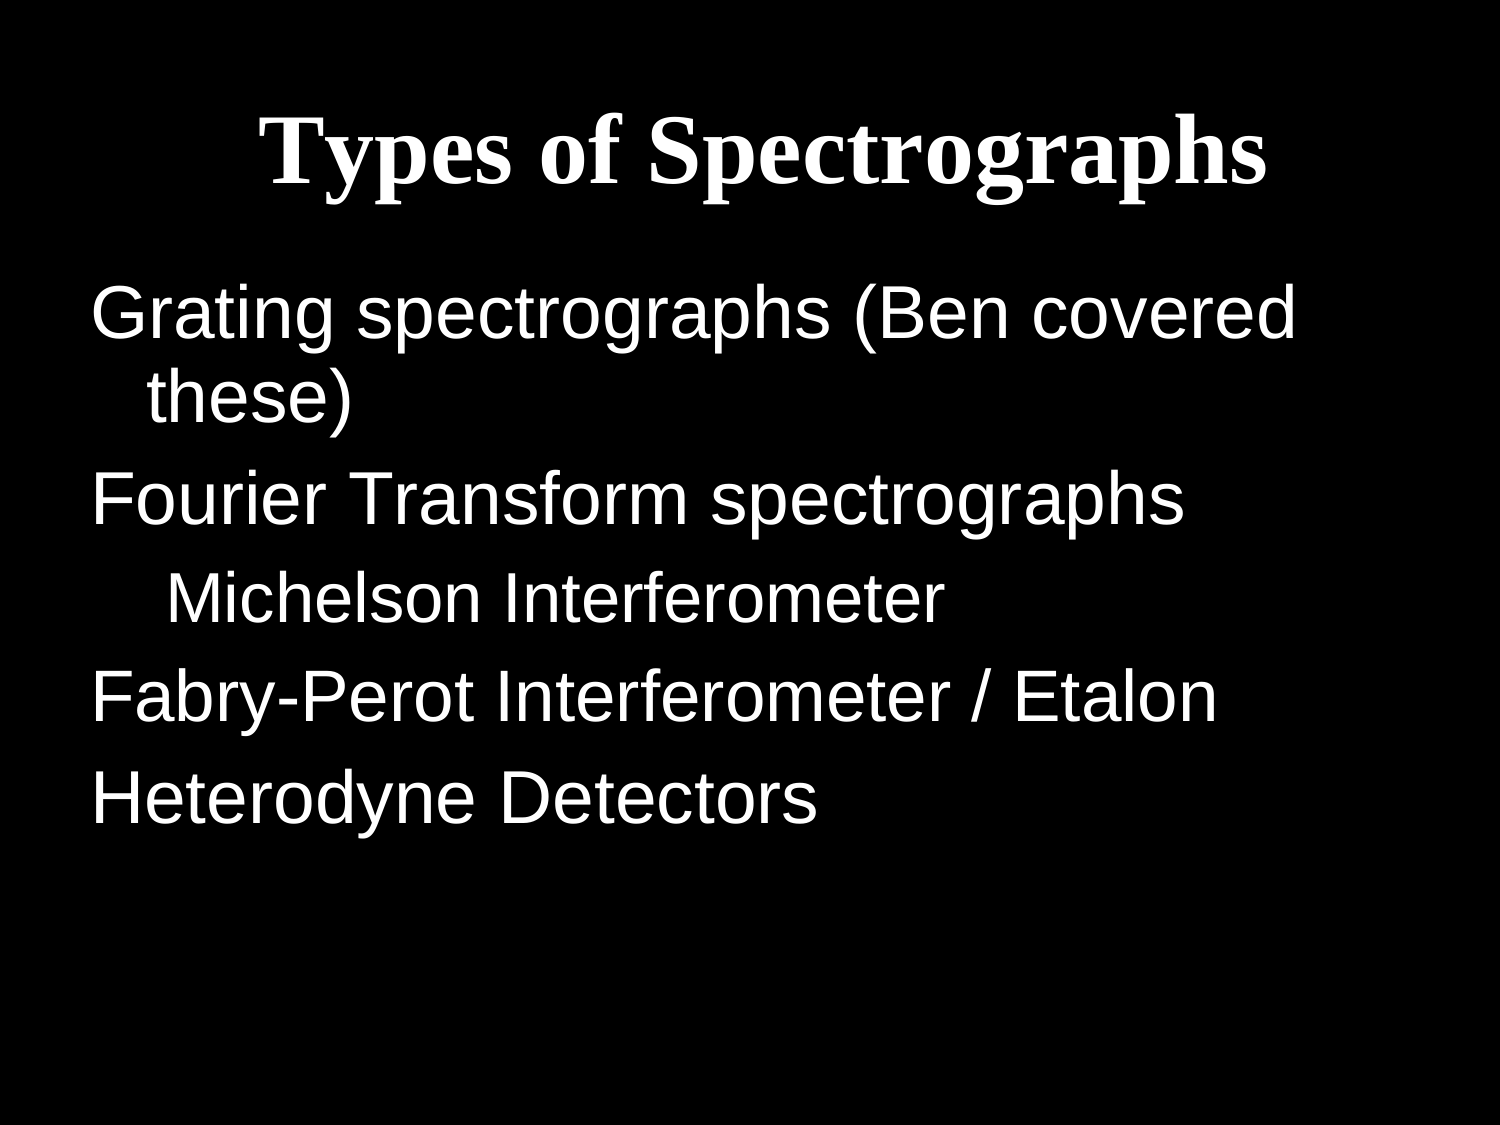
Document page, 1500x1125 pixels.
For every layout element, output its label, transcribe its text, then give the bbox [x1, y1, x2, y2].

title Types of Spectrographs [76, 66, 1451, 254]
list Grating spectrographs (Ben covered these) Fourier Transform spectrographs Michelson Interferometer Fabry-Perot Interferometer / Etalon Heterodyne Detectors [74, 262, 1455, 1076]
